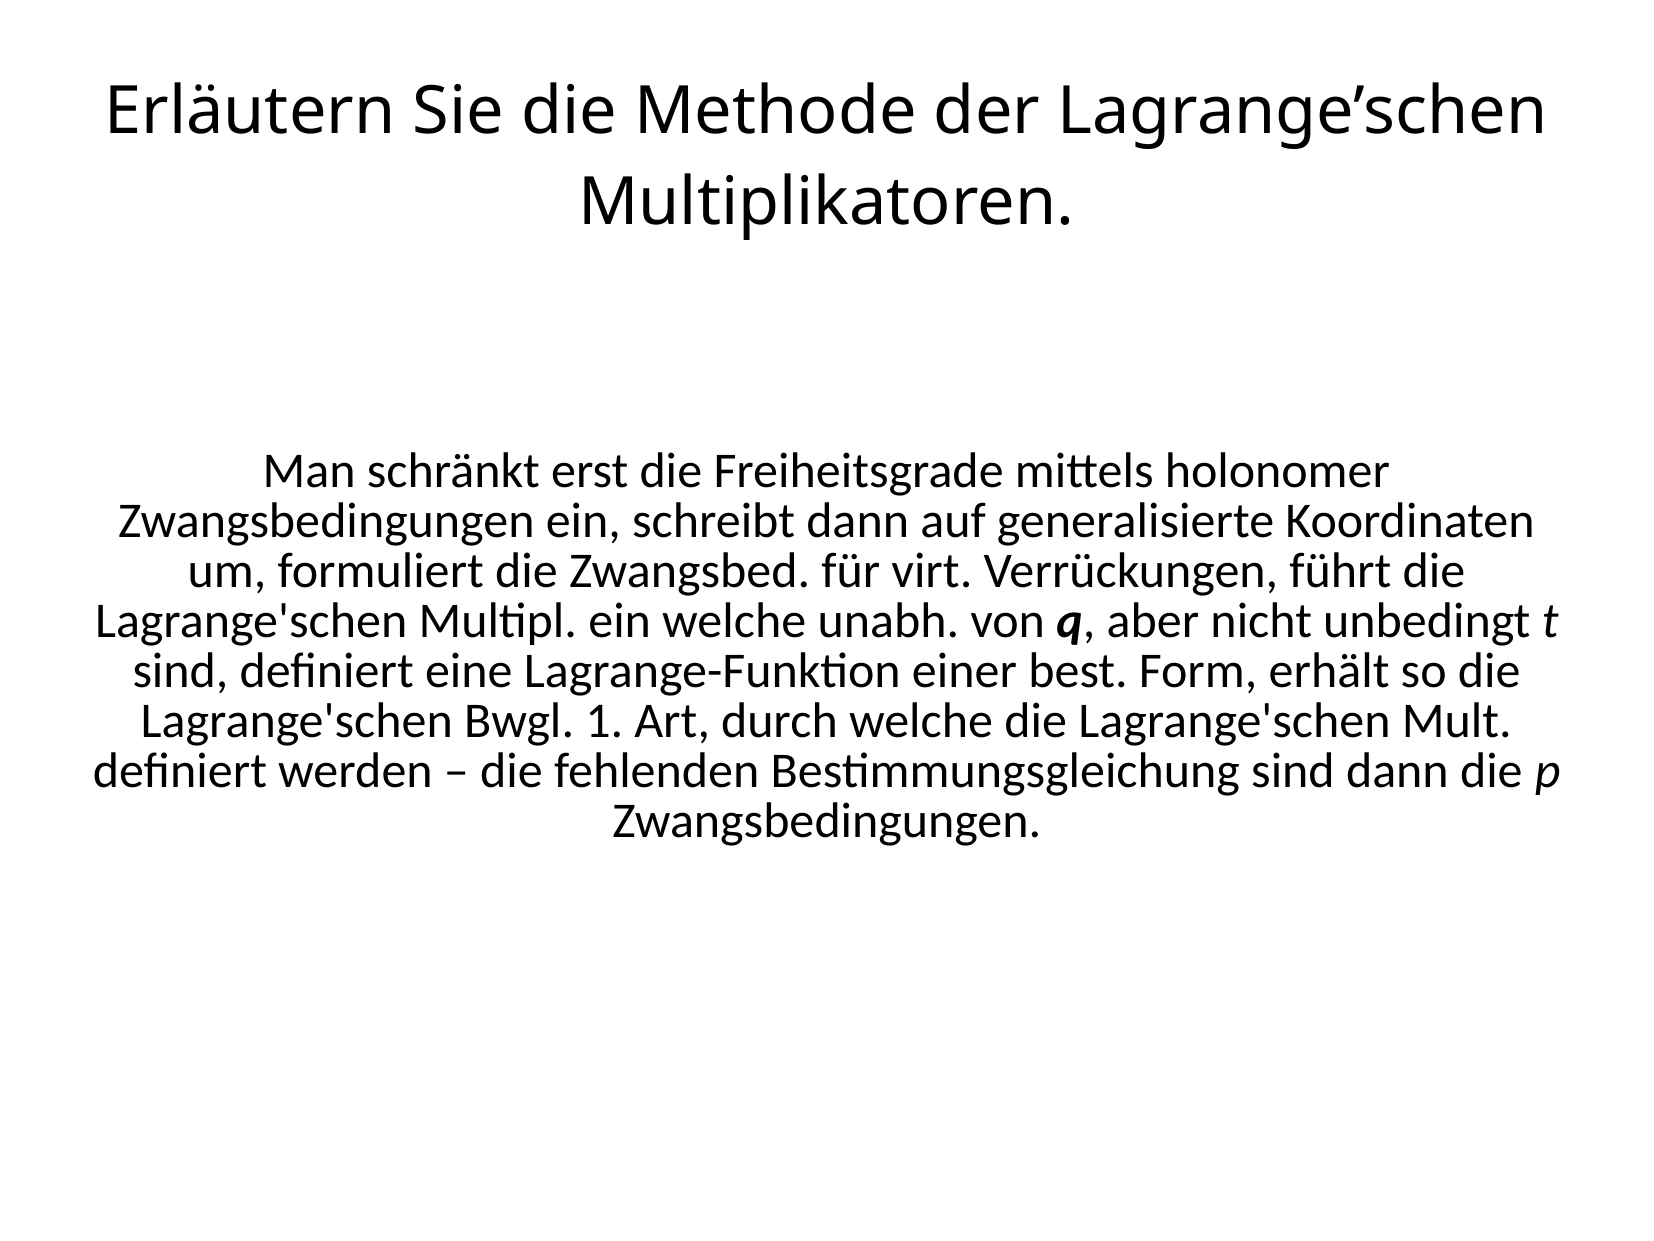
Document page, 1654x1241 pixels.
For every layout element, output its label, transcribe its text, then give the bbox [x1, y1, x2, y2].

subtitle Man schränkt erst die Freiheitsgrade mittels holonomer Zwangsbedingungen ein, schreibt dann auf generalisierte Koordinaten um, formuliert die Zwangsbed. für virt. Verrückungen, führt die Lagrange'schen Multipl. ein welche unabh. von q, aber nicht unbedingt t sind, definiert eine Lagrange-Funktion einer best. Form, erhält so die Lagrange'schen Bwgl. 1. Art, durch welche die Lagrange'schen Mult. definiert werden – die fehlenden Bestimmungsgleichung sind dann die p Zwangsbedingungen. [82, 290, 1571, 1010]
title Erläutern Sie die Methode der Lagrange’schen Multiplikatoren. [82, 49, 1571, 257]
